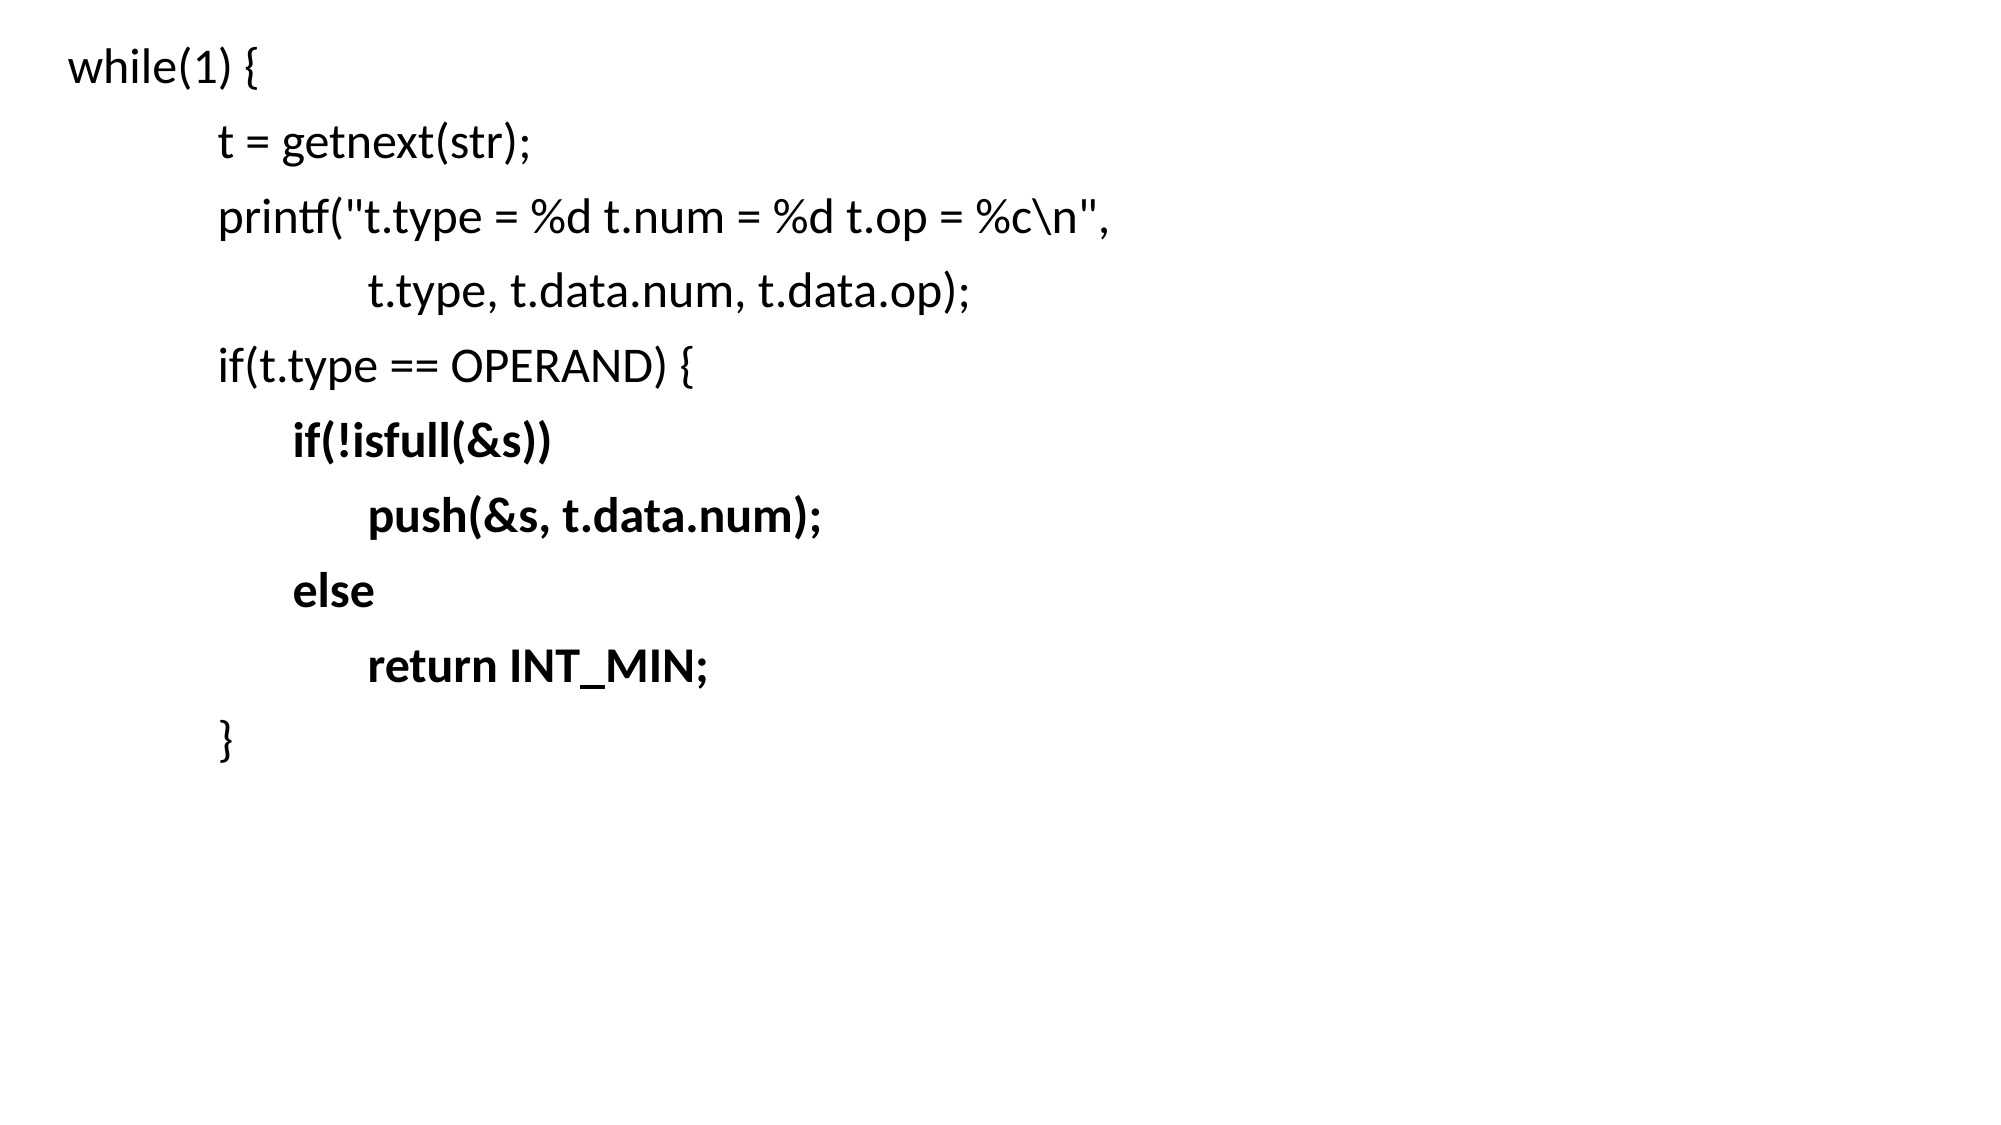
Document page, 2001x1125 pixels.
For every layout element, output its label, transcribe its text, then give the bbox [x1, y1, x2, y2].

list while(1) { t = getnext(str); printf("t.type = %d t.num = %d t.op = %c\n", t.type, t.data.num, t.data.op); if(t.type == OPERAND) { if(!isfull(&s)) push(&s, t.data.num); else return INT_MIN; } [52, 32, 1778, 747]
